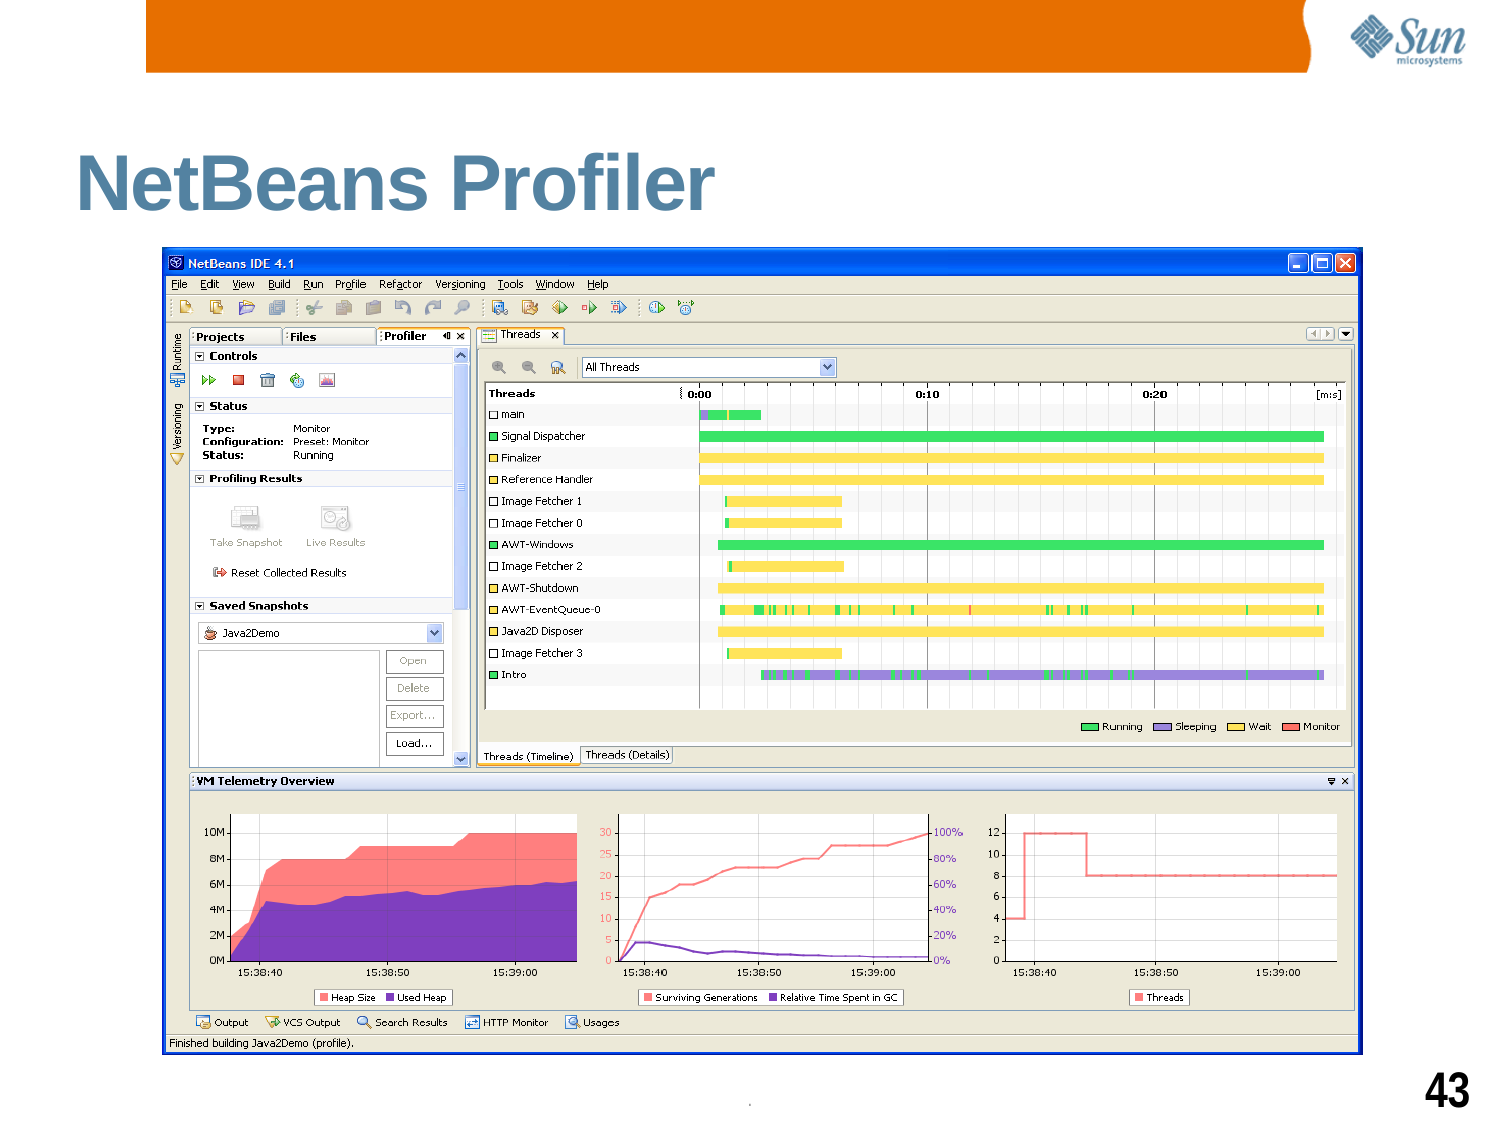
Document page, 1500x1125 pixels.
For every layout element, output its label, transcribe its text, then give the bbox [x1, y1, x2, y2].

picture [146, 0, 1500, 75]
title NetBeans Profiler [75, 122, 1438, 228]
picture [162, 247, 1363, 1055]
